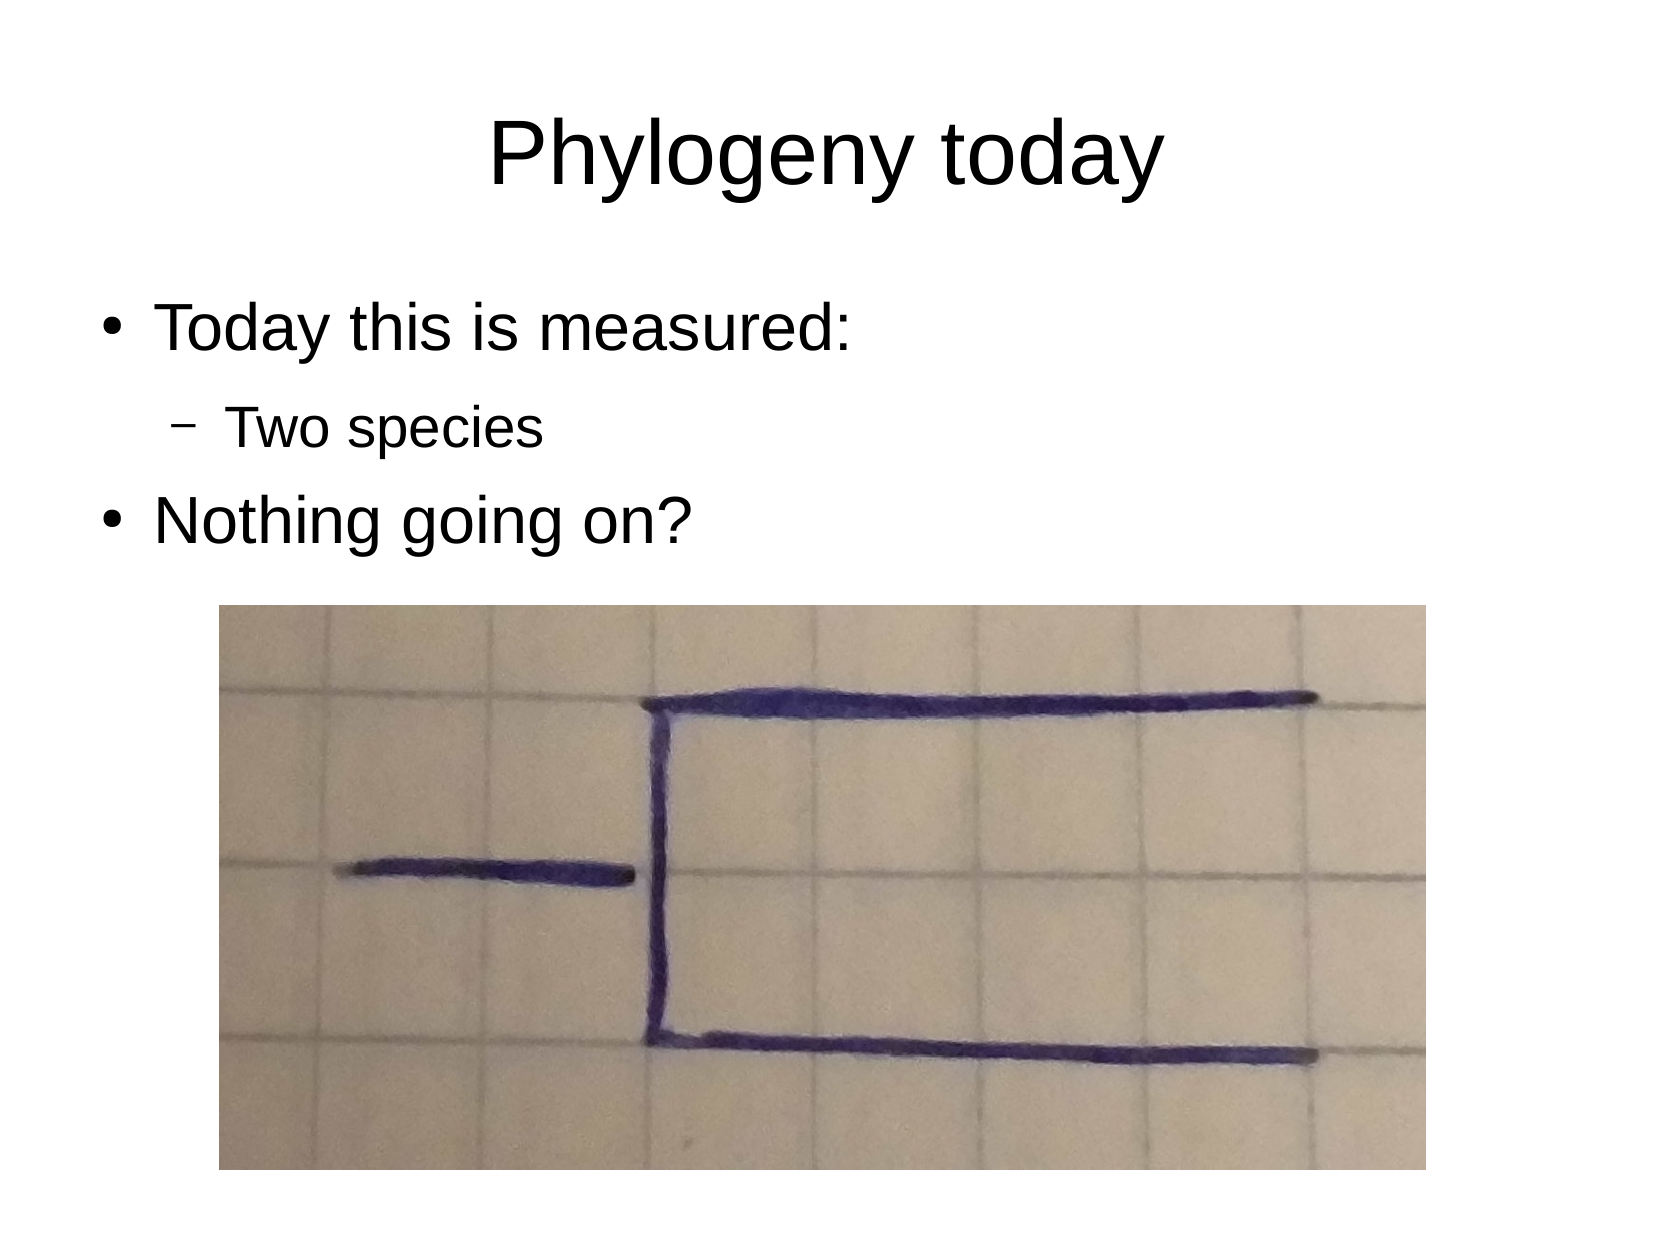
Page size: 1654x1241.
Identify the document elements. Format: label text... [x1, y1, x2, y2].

title Phylogeny today [82, 49, 1571, 257]
picture [219, 605, 1426, 1171]
list Today this is measured: Two species Nothing going on? [82, 290, 1571, 1010]
